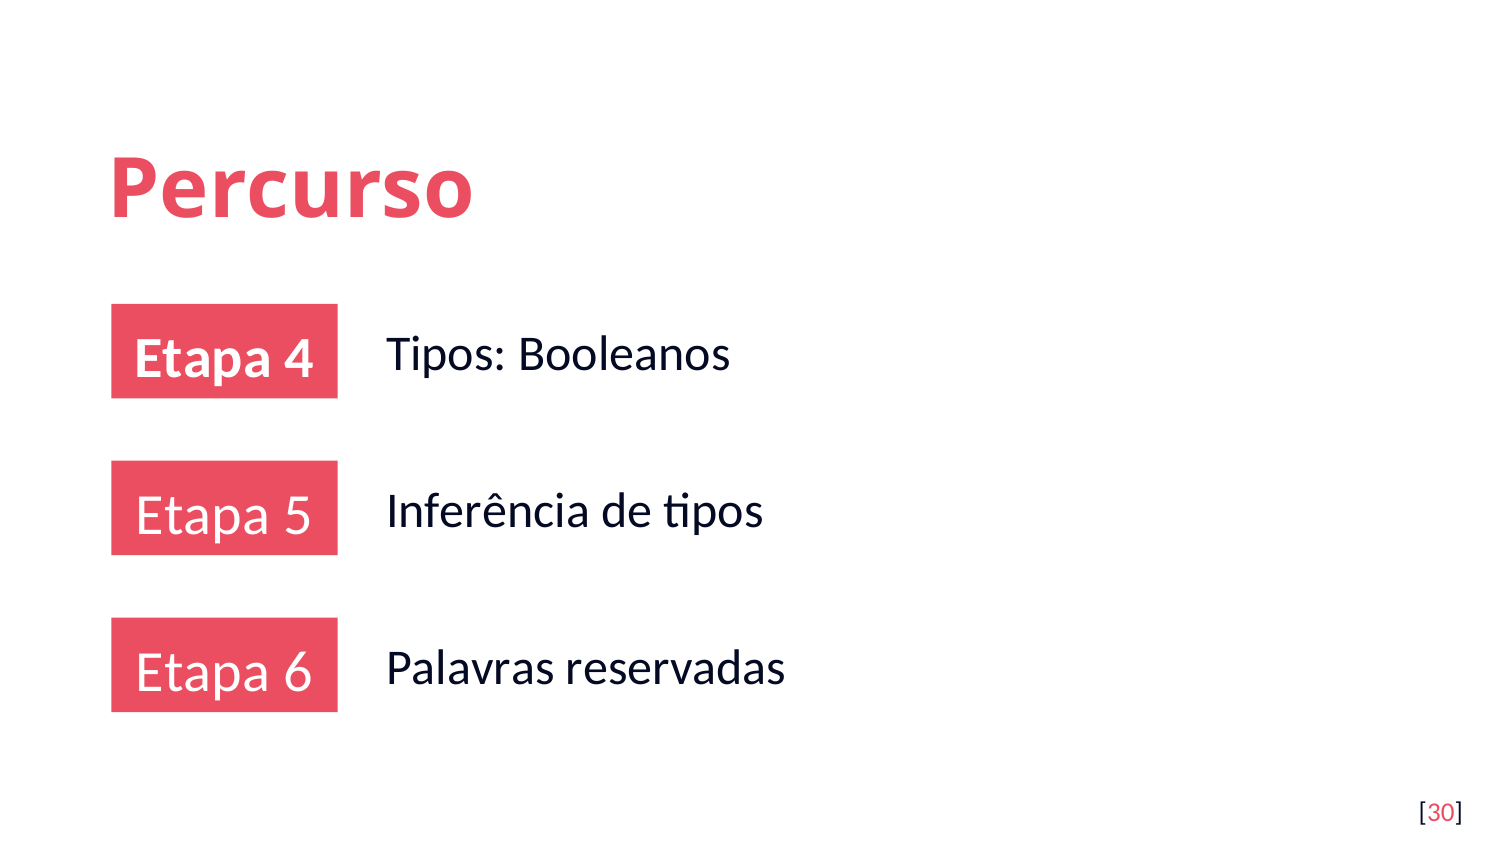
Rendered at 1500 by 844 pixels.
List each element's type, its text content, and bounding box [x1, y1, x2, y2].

text_box Inferência de tipos [371, 470, 1384, 546]
text_box Etapa 6 [111, 617, 338, 713]
text_box Tipos: Booleanos [371, 313, 1384, 389]
text_box Palavras reservadas [371, 627, 1384, 703]
text_box Percurso [92, 104, 1309, 243]
text_box Etapa 4 [111, 303, 338, 399]
text_box Etapa 5 [111, 460, 338, 556]
slide_number [30] [1403, 779, 1494, 844]
